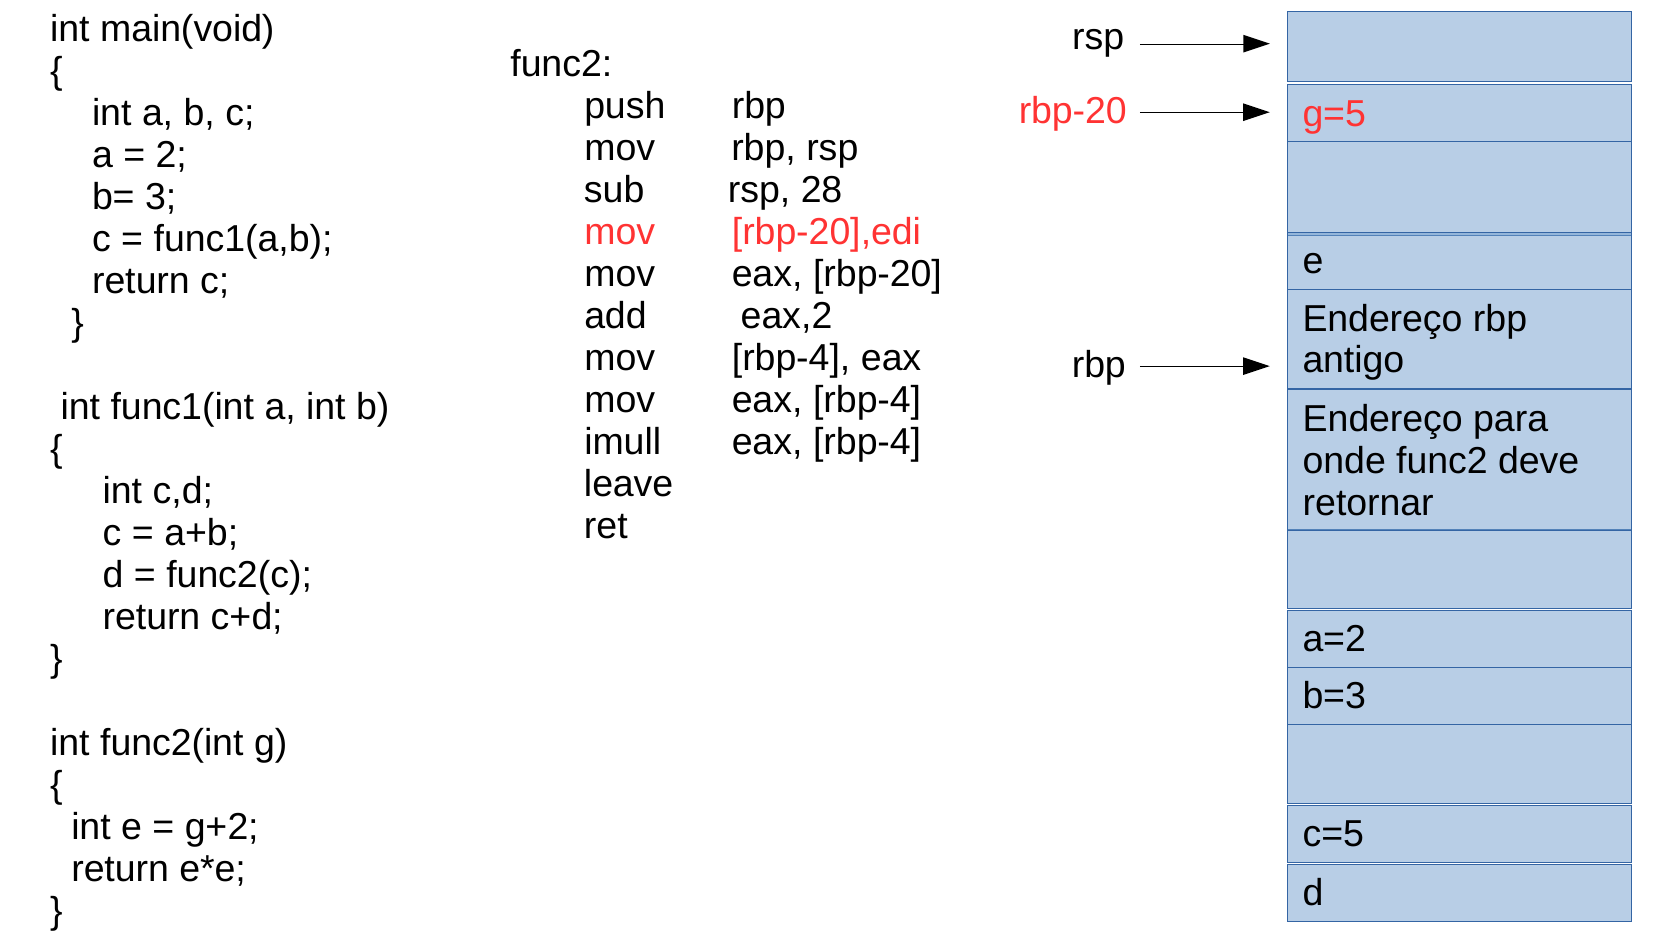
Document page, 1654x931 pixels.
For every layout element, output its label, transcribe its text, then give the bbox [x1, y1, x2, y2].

text_box Endereço para onde func2 deve retornar [1287, 389, 1632, 531]
text_box a=2 [1287, 610, 1632, 668]
text_box d [1287, 864, 1632, 922]
text_box [1287, 11, 1632, 82]
text_box c=5 [1287, 805, 1632, 863]
text_box [1287, 725, 1632, 804]
text_box rsp [1057, 8, 1139, 66]
text_box e [1287, 232, 1632, 290]
text_box [1287, 531, 1632, 609]
text_box [1287, 142, 1632, 232]
text_box rbp-20 [1003, 81, 1142, 139]
text_box rbp [1057, 335, 1141, 393]
text_box g=5 [1287, 84, 1632, 142]
text_box int main(void) { int a, b, c; a = 2; b= 3; c = func1(a,b); return c; } int func1(int a, int b) { int c,d; c = a+b; d = func2(c); return c+d; } int func2(int g) { int e = g+2; return e*e; } [35, 0, 449, 931]
text_box Endereço rbp antigo [1287, 290, 1632, 389]
text_box func2: push rbp mov rbp, rsp sub rsp, 28 mov [rbp-20],edi mov eax, [rbp-20] add eax,2 mov [rbp-4], eax mov eax, [rbp-4] imull eax, [rbp-4] leave ret [495, 35, 1028, 807]
text_box b=3 [1287, 668, 1632, 725]
